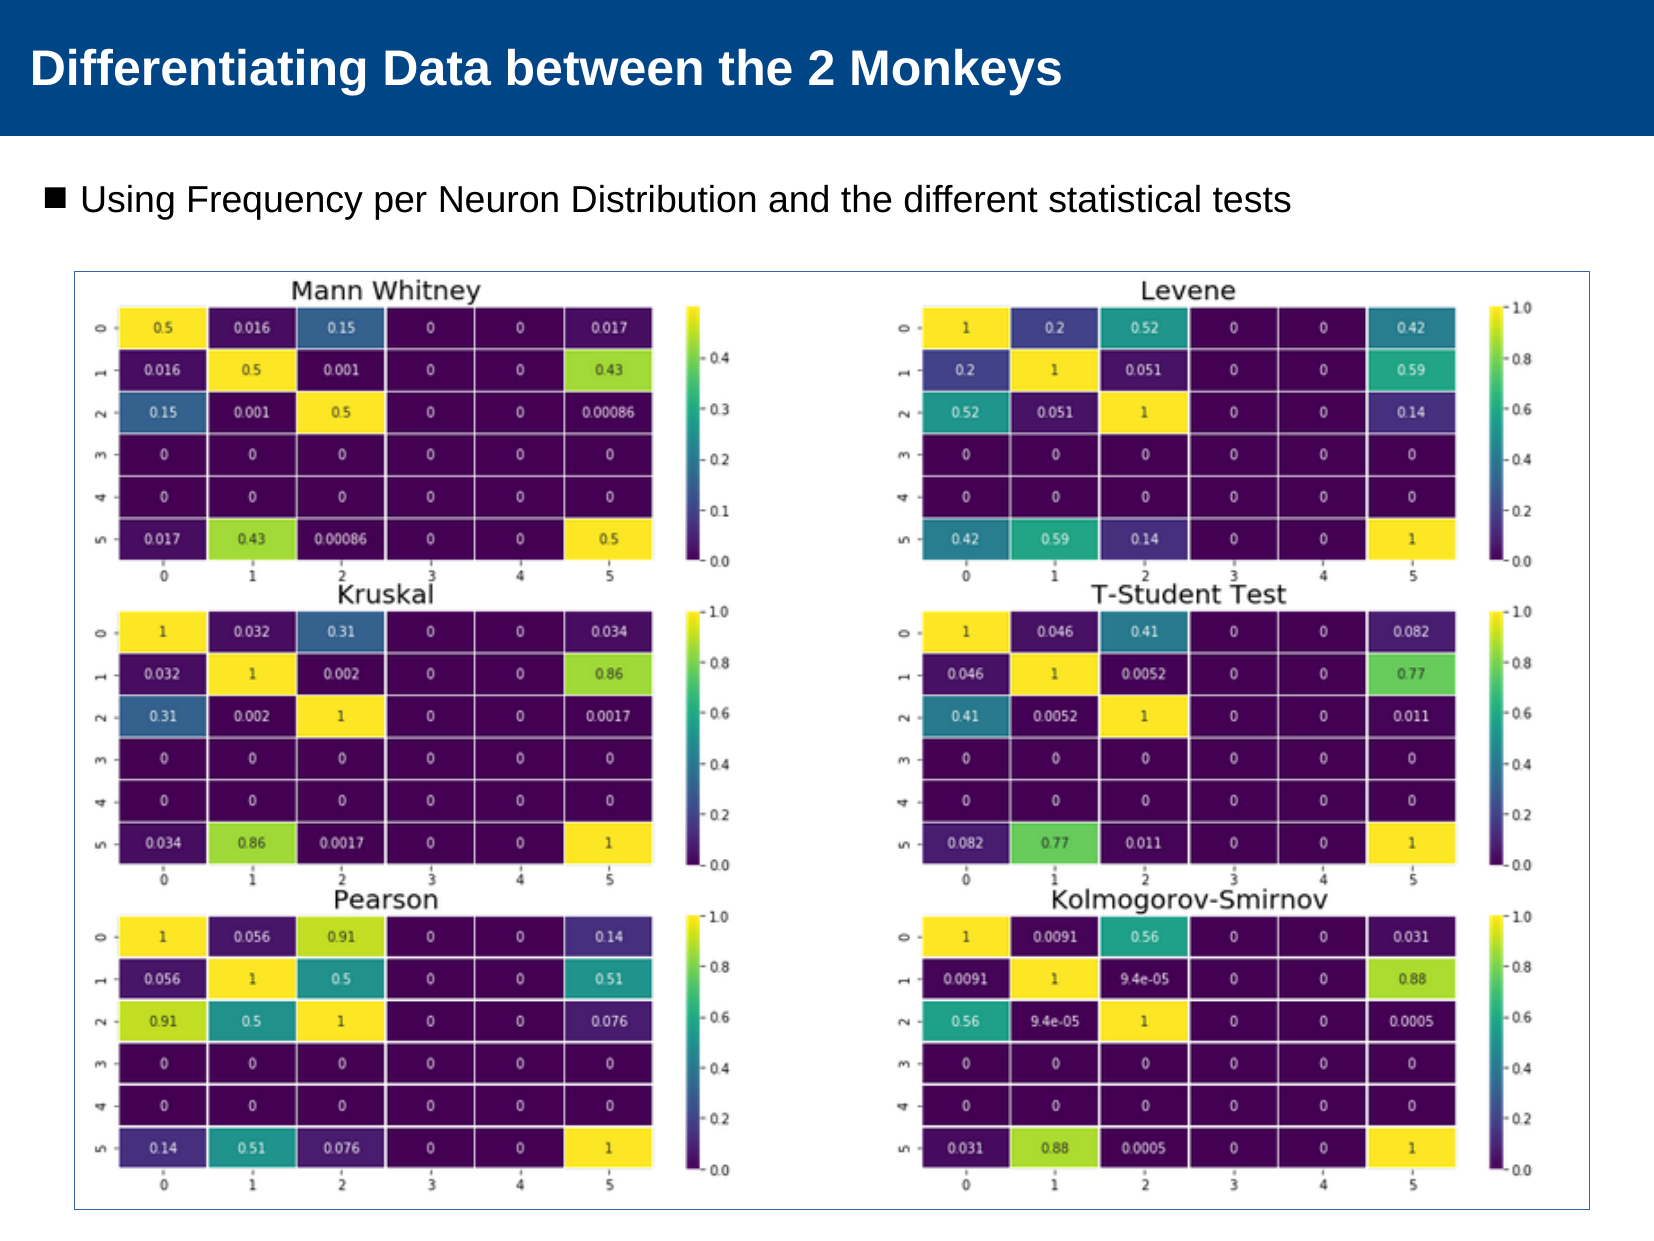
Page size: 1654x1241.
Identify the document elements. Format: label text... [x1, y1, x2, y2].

text_box [0, 0, 1654, 136]
picture [74, 271, 1590, 1210]
text_box Differentiating Data between the 2 Monkeys [15, 32, 1617, 113]
text_box Using Frequency per Neuron Distribution and the different statistical tests [30, 171, 1411, 271]
